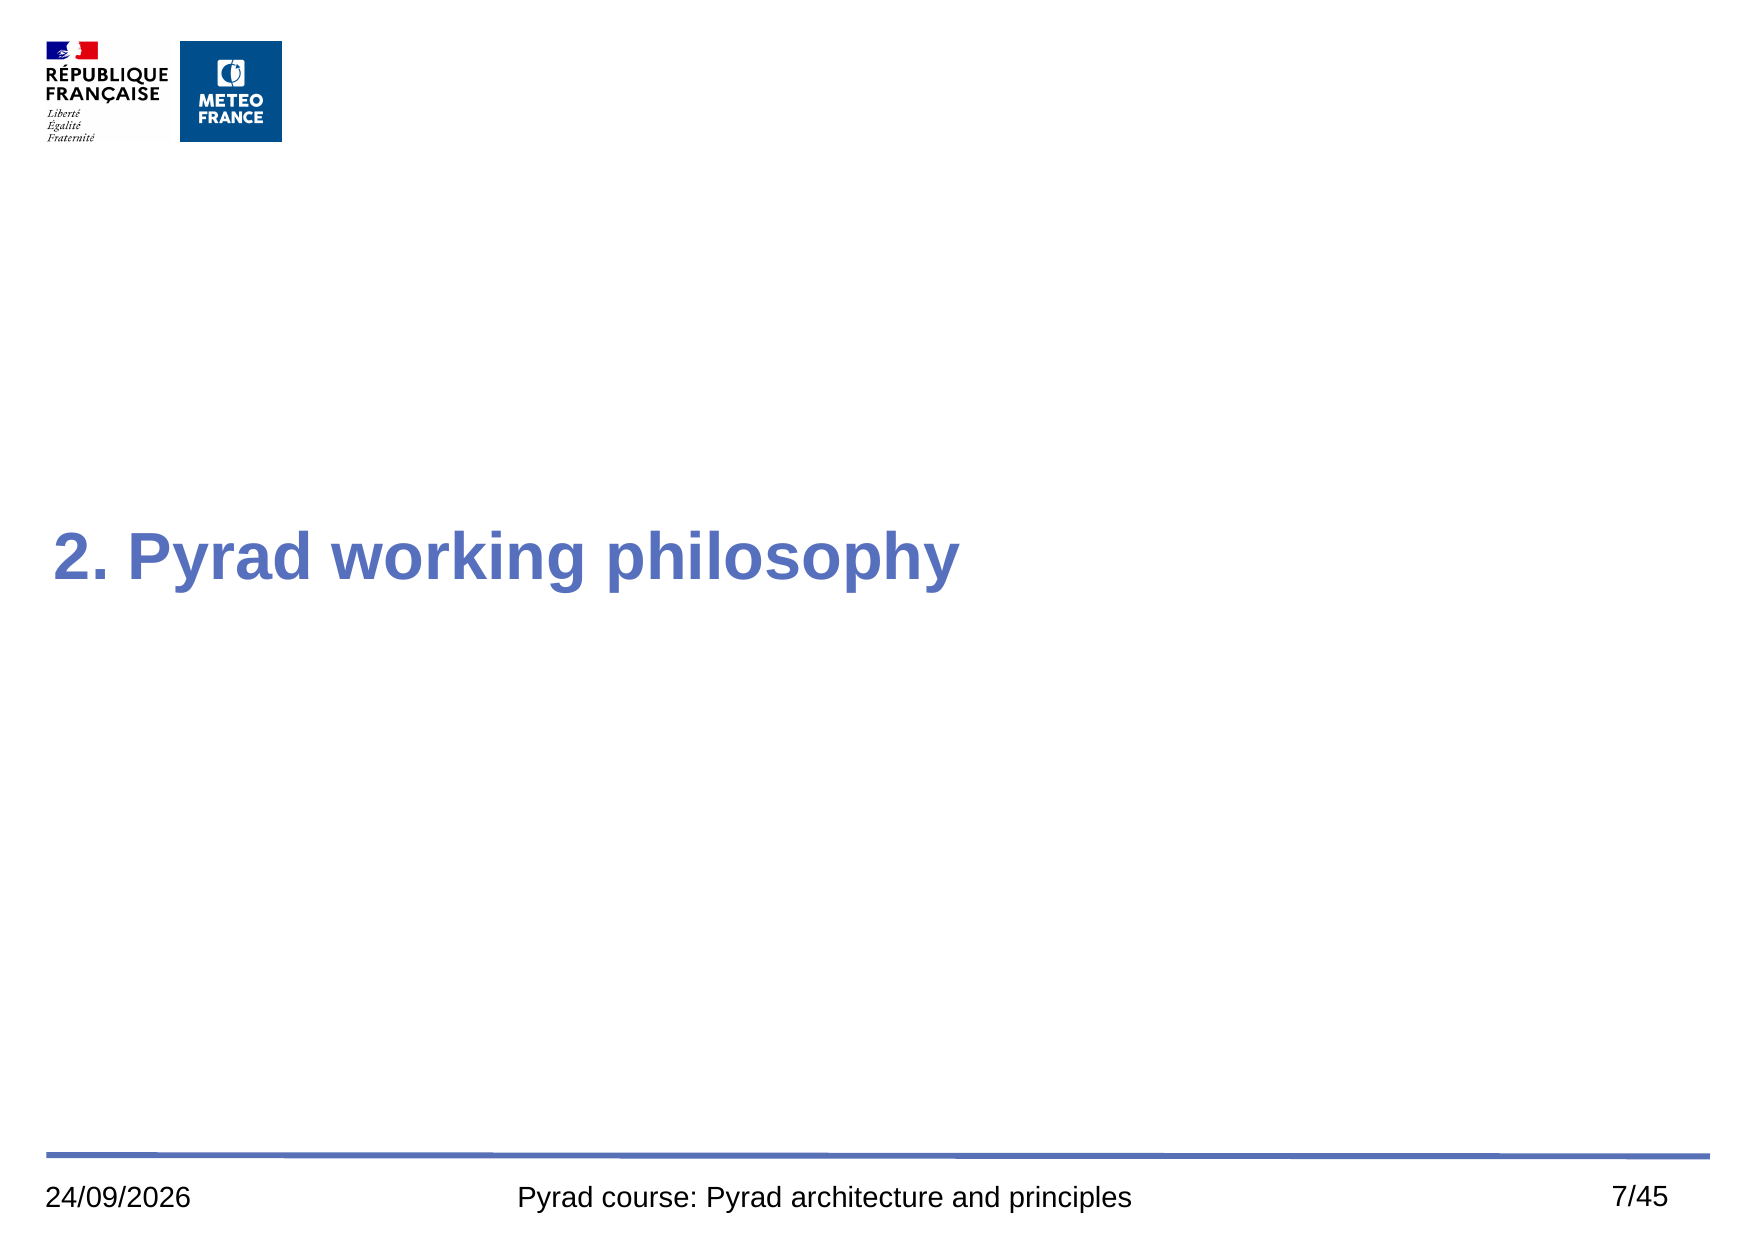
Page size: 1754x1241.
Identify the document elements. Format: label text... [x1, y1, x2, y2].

subtitle 2. Pyrad working philosophy [53, 321, 1440, 791]
picture [46, 41, 172, 142]
picture [180, 41, 282, 142]
